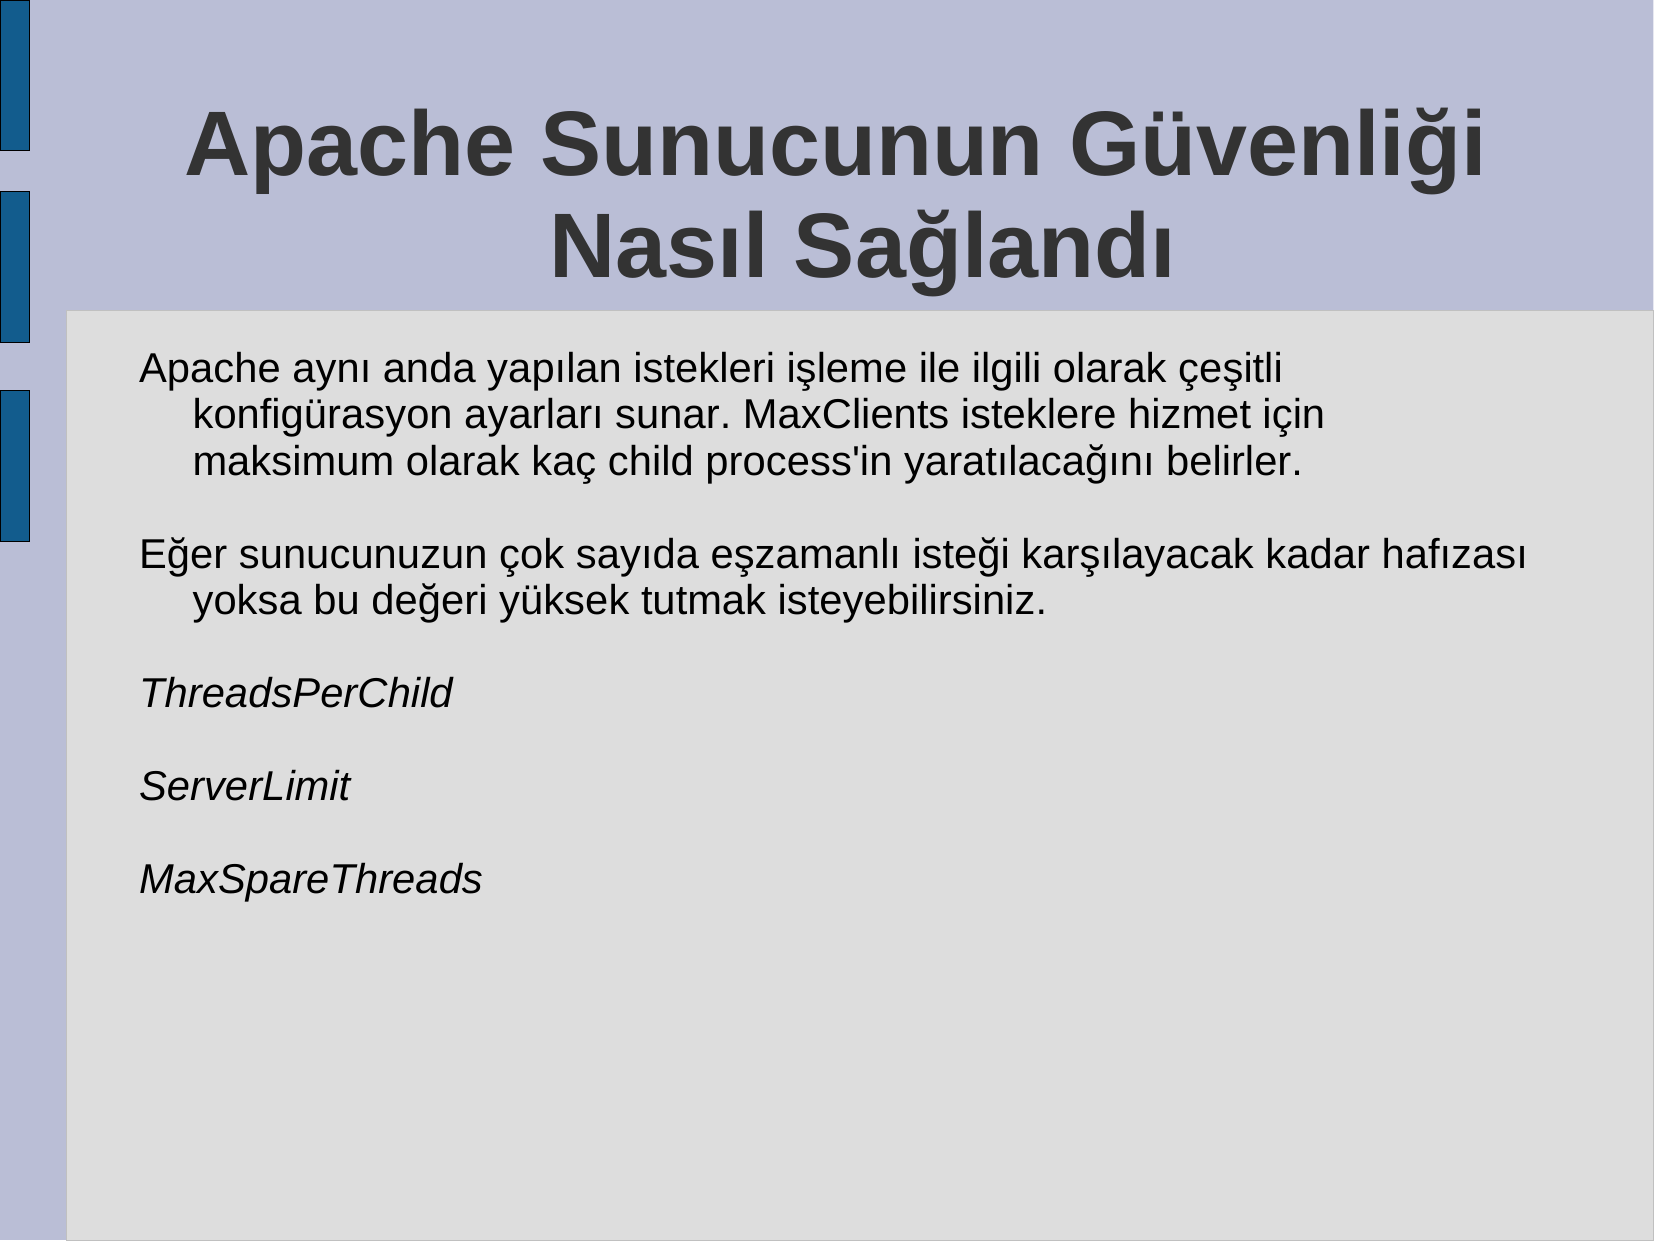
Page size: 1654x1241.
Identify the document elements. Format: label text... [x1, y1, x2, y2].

list Apache aynı anda yapılan istekleri işleme ile ilgili olarak çeşitli konfigürasyon ayarları sunar. MaxClients isteklere hizmet için maksimum olarak kaç child process'in yaratılacağını belirler. Eğer sunucunuzun çok sayıda eşzamanlı isteği karşılayacak kadar hafızası yoksa bu değeri yüksek tutmak isteyebilirsiniz. ThreadsPerChild ServerLimit MaxSpareThreads [121, 344, 1534, 1127]
title Apache Sunucunun Güvenliği Nasıl Sağlandı [121, 87, 1534, 302]
